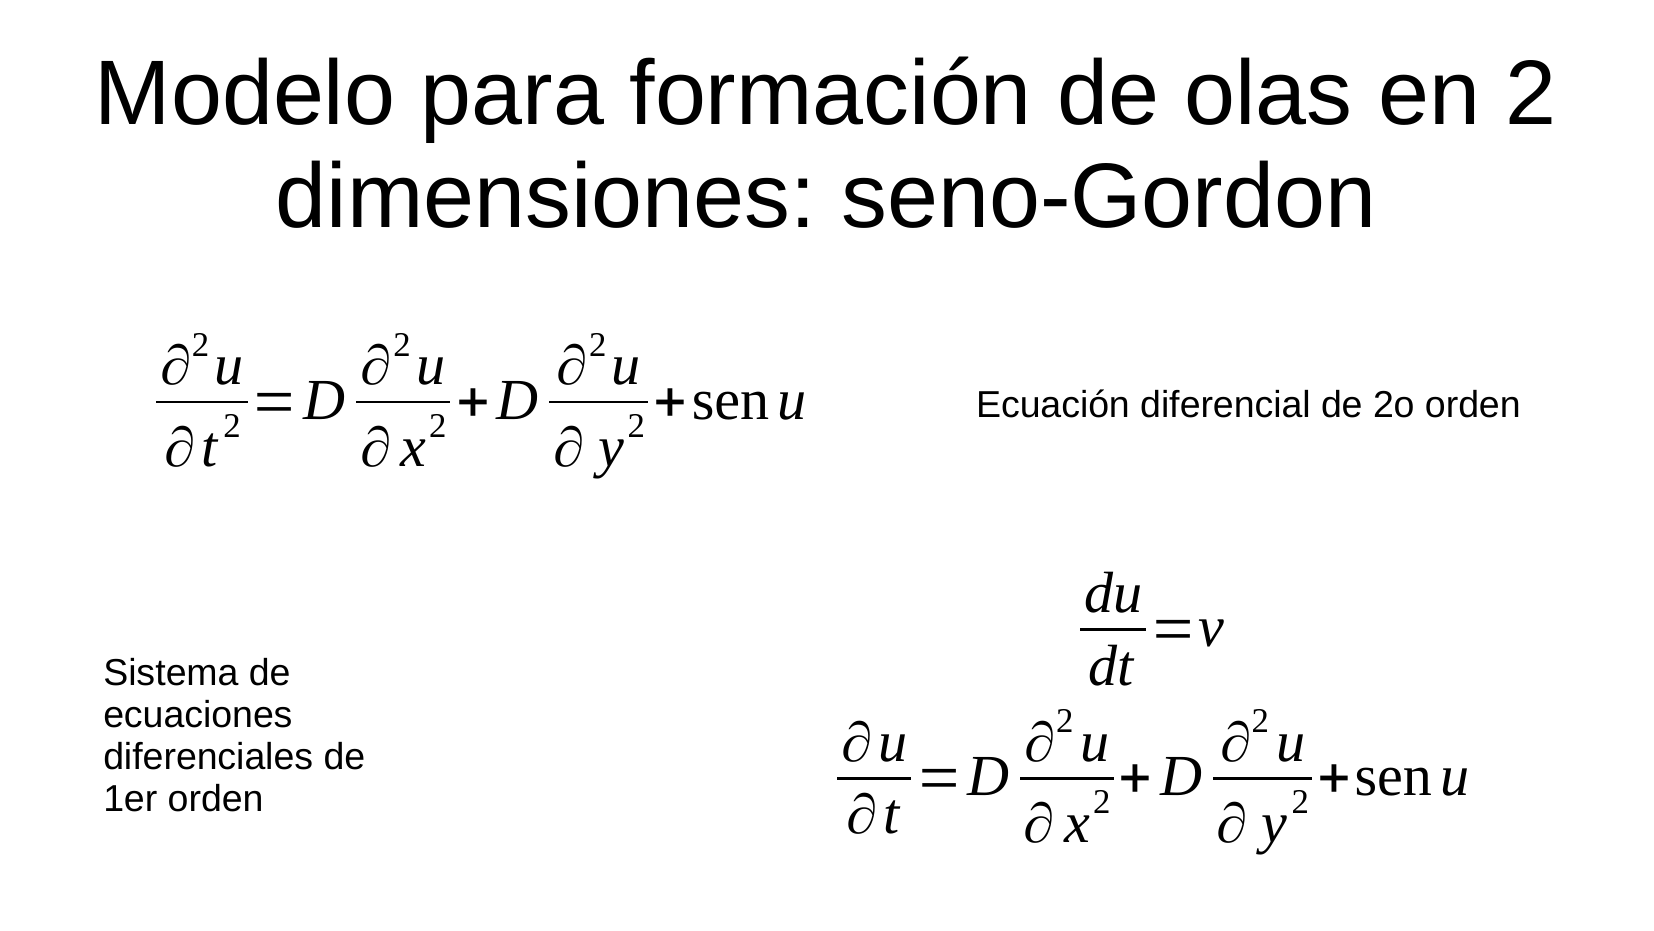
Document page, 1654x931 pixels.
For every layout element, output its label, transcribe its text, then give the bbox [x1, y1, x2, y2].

chart [147, 324, 813, 479]
text_box Sistema de ecuaciones diferenciales de 1er orden [88, 643, 443, 827]
chart [828, 561, 1477, 855]
title Modelo para formación de olas en 2 dimensiones: seno-Gordon [82, 41, 1571, 247]
text_box Ecuación diferencial de 2o orden [961, 375, 1536, 433]
